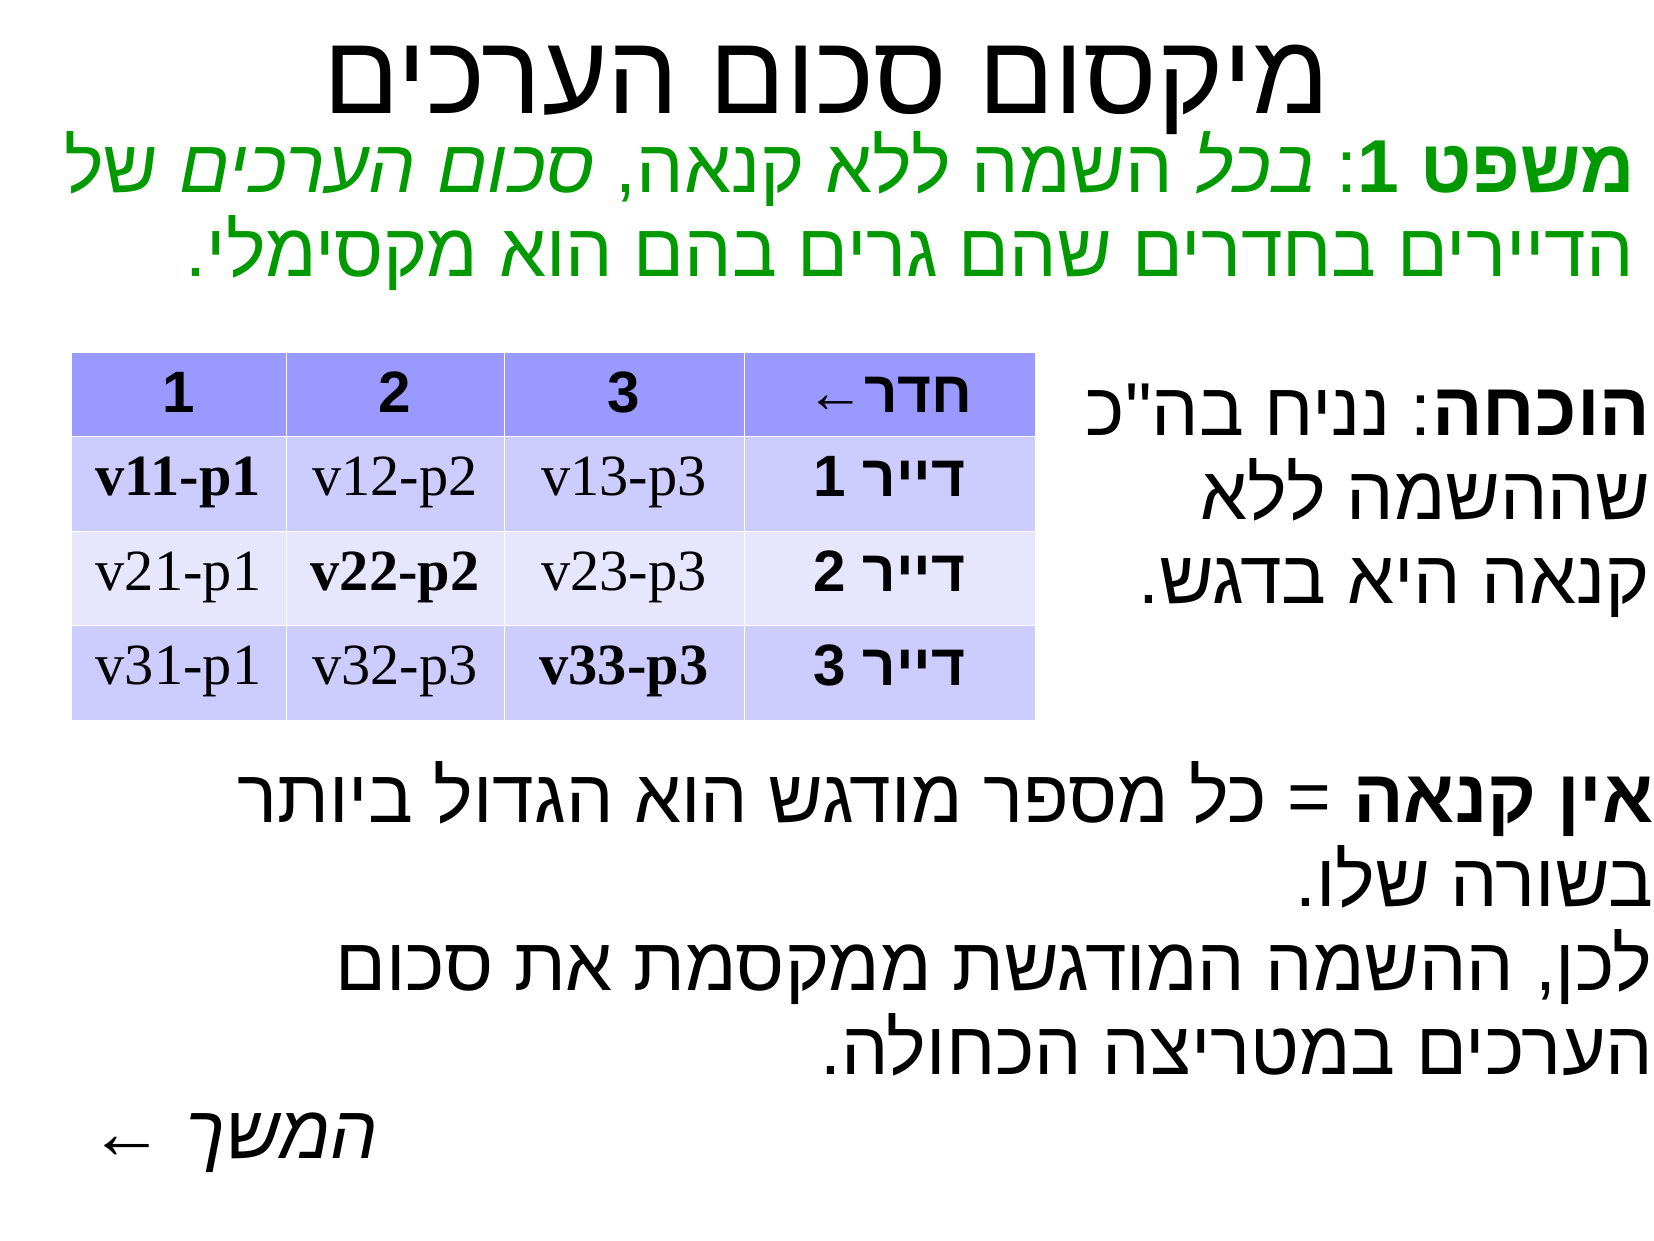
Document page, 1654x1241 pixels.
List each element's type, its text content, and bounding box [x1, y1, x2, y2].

list משפט 1: בכל השמה ללא קנאה, סכום הערכים של הדיירים בחדרים שהם גרים בהם הוא מקסימלי. [15, 124, 1636, 286]
table_cell v23-p3 [505, 532, 744, 625]
text_box הוכחה: נניח בה"כ שההשמה ללא קנאה היא בדגש. [1065, 360, 1654, 706]
table_cell v32-p3 [287, 626, 504, 720]
table_header 1 [72, 353, 286, 436]
table_cell דייר 2 [745, 532, 1035, 625]
table_cell v22-p2 [287, 532, 504, 625]
table_cell v31-p1 [72, 626, 286, 720]
table_cell דייר 1 [745, 437, 1035, 531]
table_cell דייר 3 [745, 626, 1035, 720]
table_cell v21-p1 [72, 532, 286, 625]
table_cell v13-p3 [505, 437, 744, 531]
table_header חדר← [745, 353, 1035, 436]
title מיקסום סכום הערכים [0, 0, 1654, 151]
table_cell v12-p2 [287, 437, 504, 531]
table_header 3 [505, 353, 744, 436]
table_cell v33-p3 [505, 626, 744, 720]
table_cell v11-p1 [72, 437, 286, 531]
table_header 2 [287, 353, 504, 436]
text_box אין קנאה = כל מספר מודגש הוא הגדול ביותר בשורה שלו. לכן, ההשמה המודגשת ממקסמת את סכום הערכים במטריצה הכחולה. המשך ← [75, 747, 1654, 1182]
